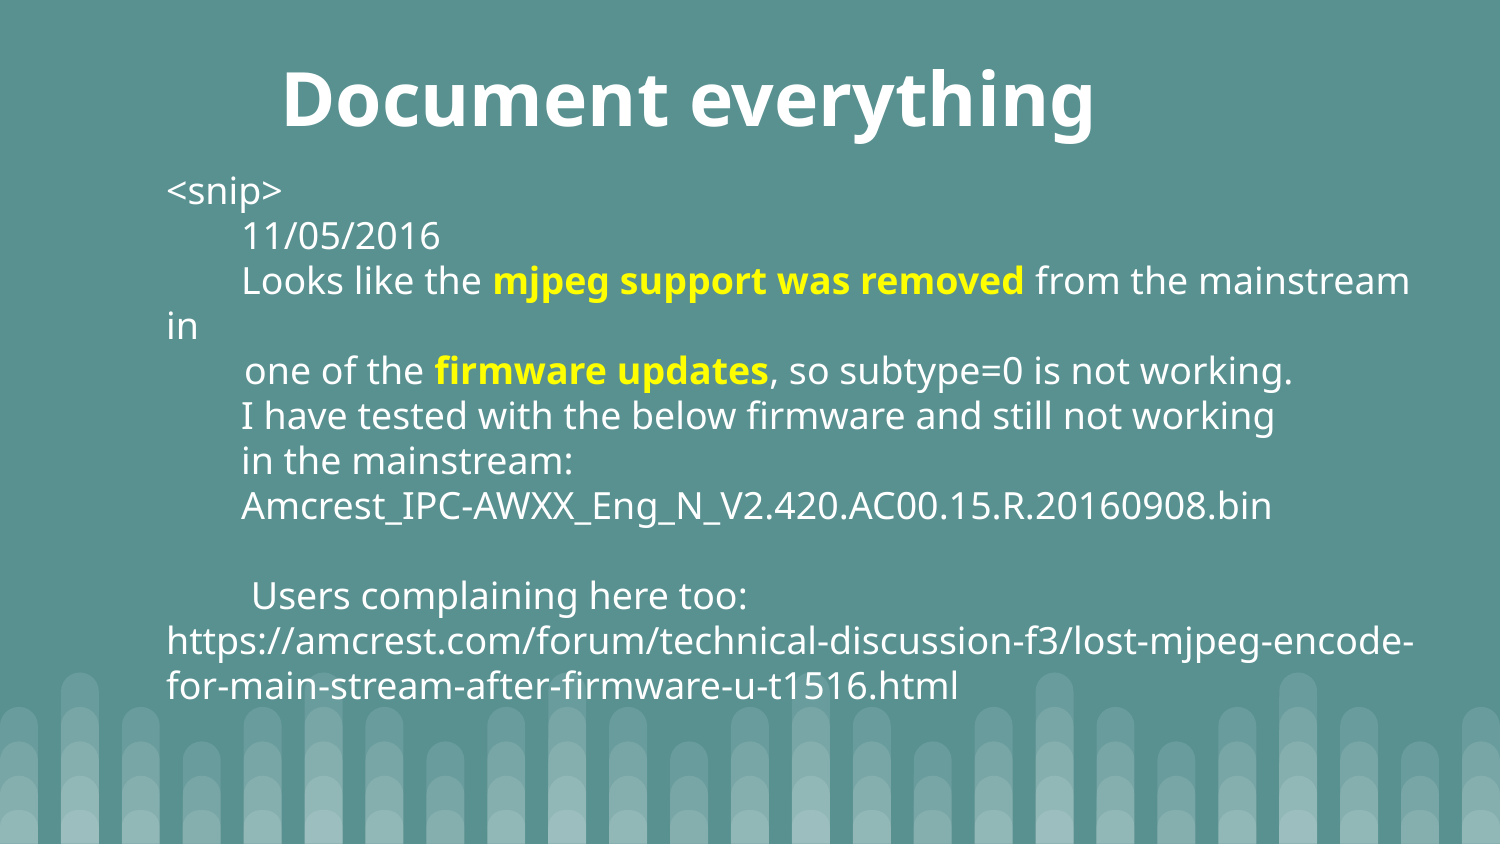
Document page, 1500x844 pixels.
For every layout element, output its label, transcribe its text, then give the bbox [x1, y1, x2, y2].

title Document everything [265, 15, 1198, 152]
list <snip> 11/05/2016 Looks like the mjpeg support was removed from the mainstream in one of the firmware updates, so subtype=0 is not working. I have tested with the below firmware and still not working in the mainstream: Amcrest_IPC-AWXX_Eng_N_V2.420.AC00.15.R.20160908.bin Users complaining here too: https://amcrest.com/forum/technical-discussion-f3/lost-mjpeg-encode-for-main-stream-after-firmware-u-t1516.html </snip> [151, 152, 1443, 771]
